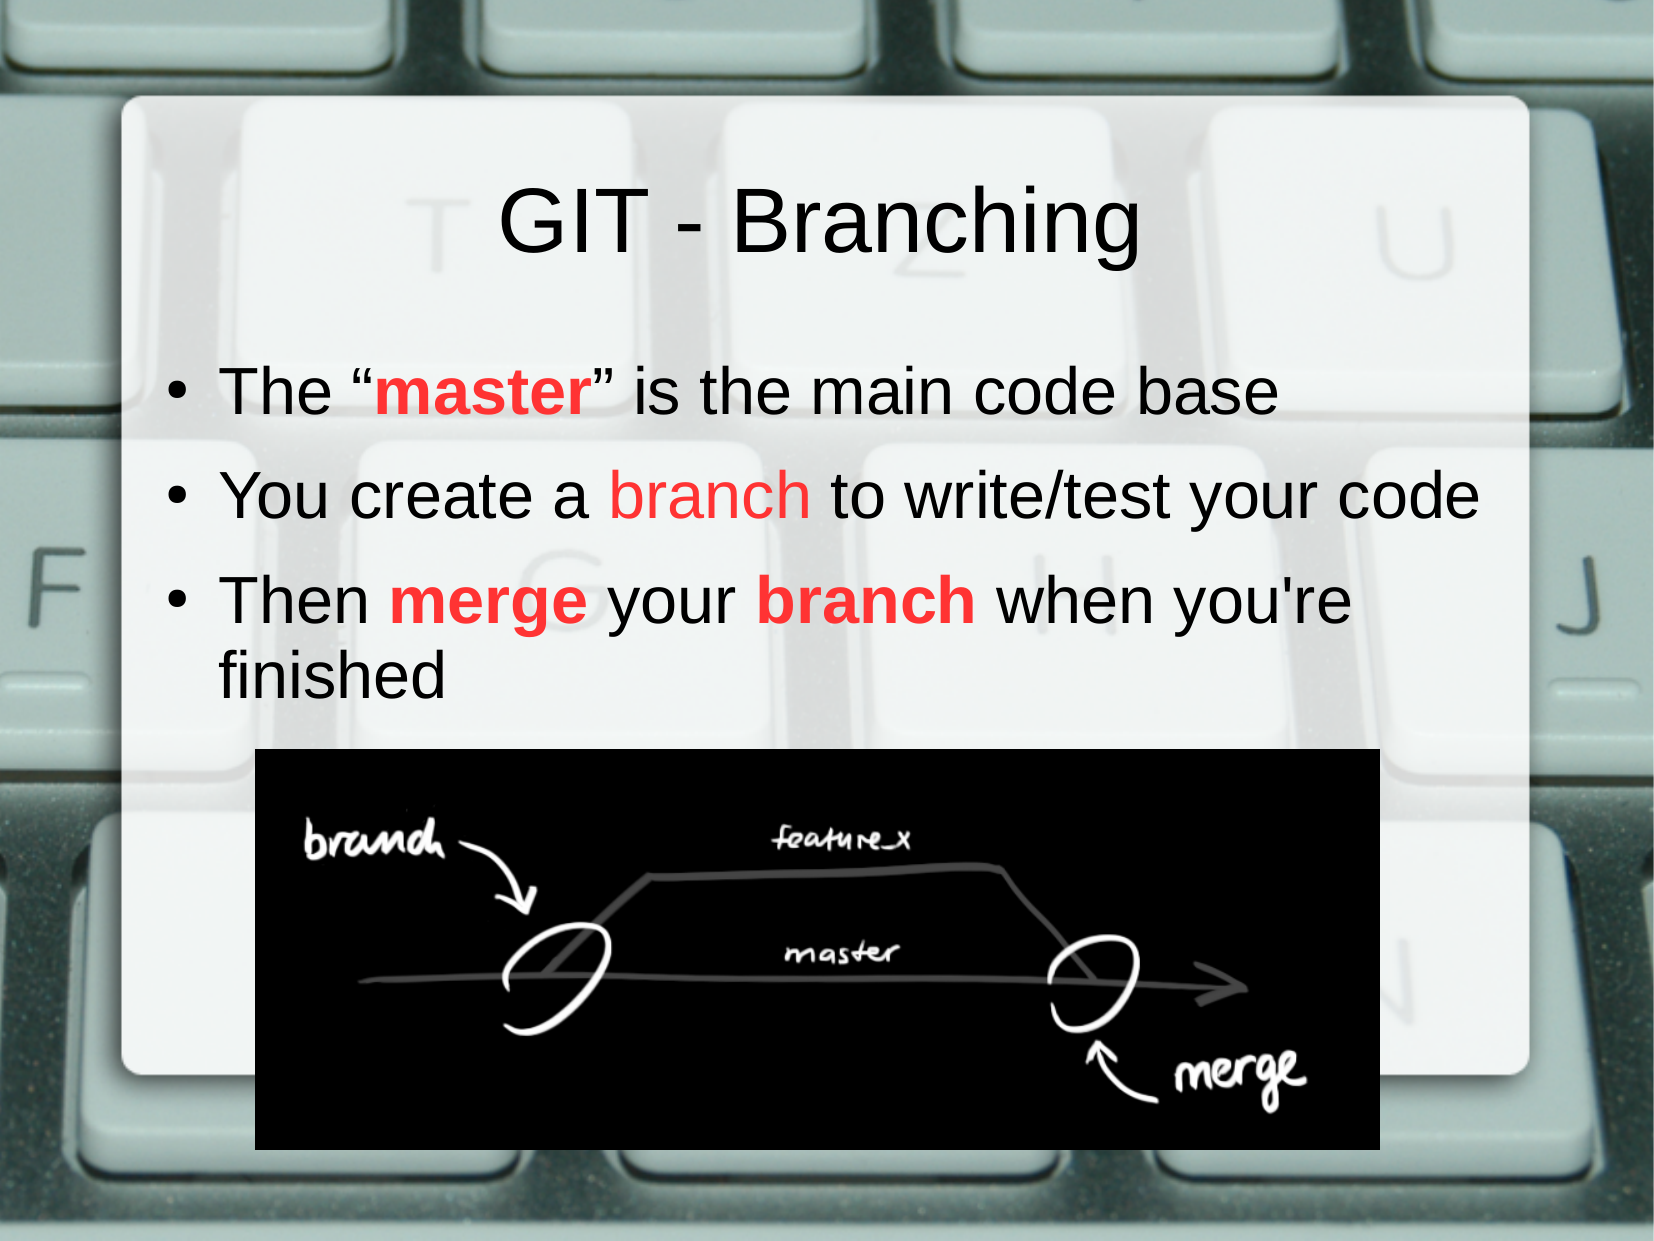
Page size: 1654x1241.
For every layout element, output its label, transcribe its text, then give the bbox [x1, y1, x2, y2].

picture [0, 0, 1654, 1241]
title GIT - Branching [135, 117, 1506, 325]
list The “master” is the main code base You create a branch to write/test your code Then merge your branch when you're finished [147, 354, 1506, 1063]
